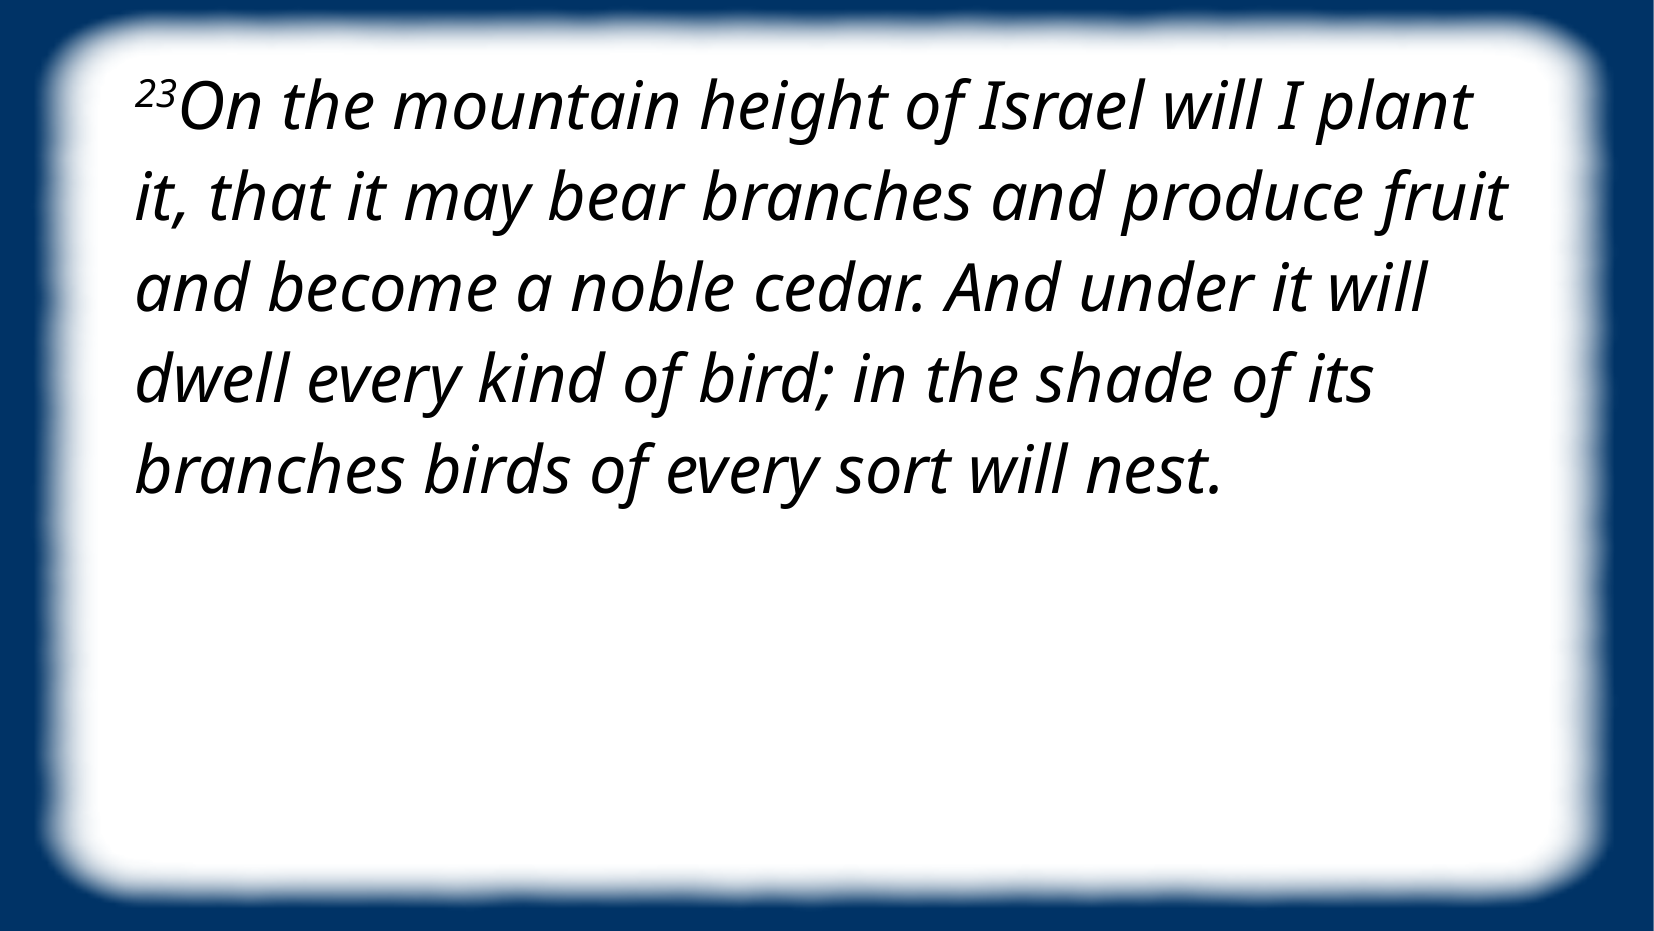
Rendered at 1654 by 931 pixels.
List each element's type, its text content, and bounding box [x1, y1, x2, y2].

text_box 23On the mountain height of Israel will I plant it, that it may bear branches and produce fruit and become a noble cedar. And under it will dwell every kind of bird; in the shade of its branches birds of every sort will nest. [120, 51, 1539, 511]
picture [0, 0, 1654, 931]
